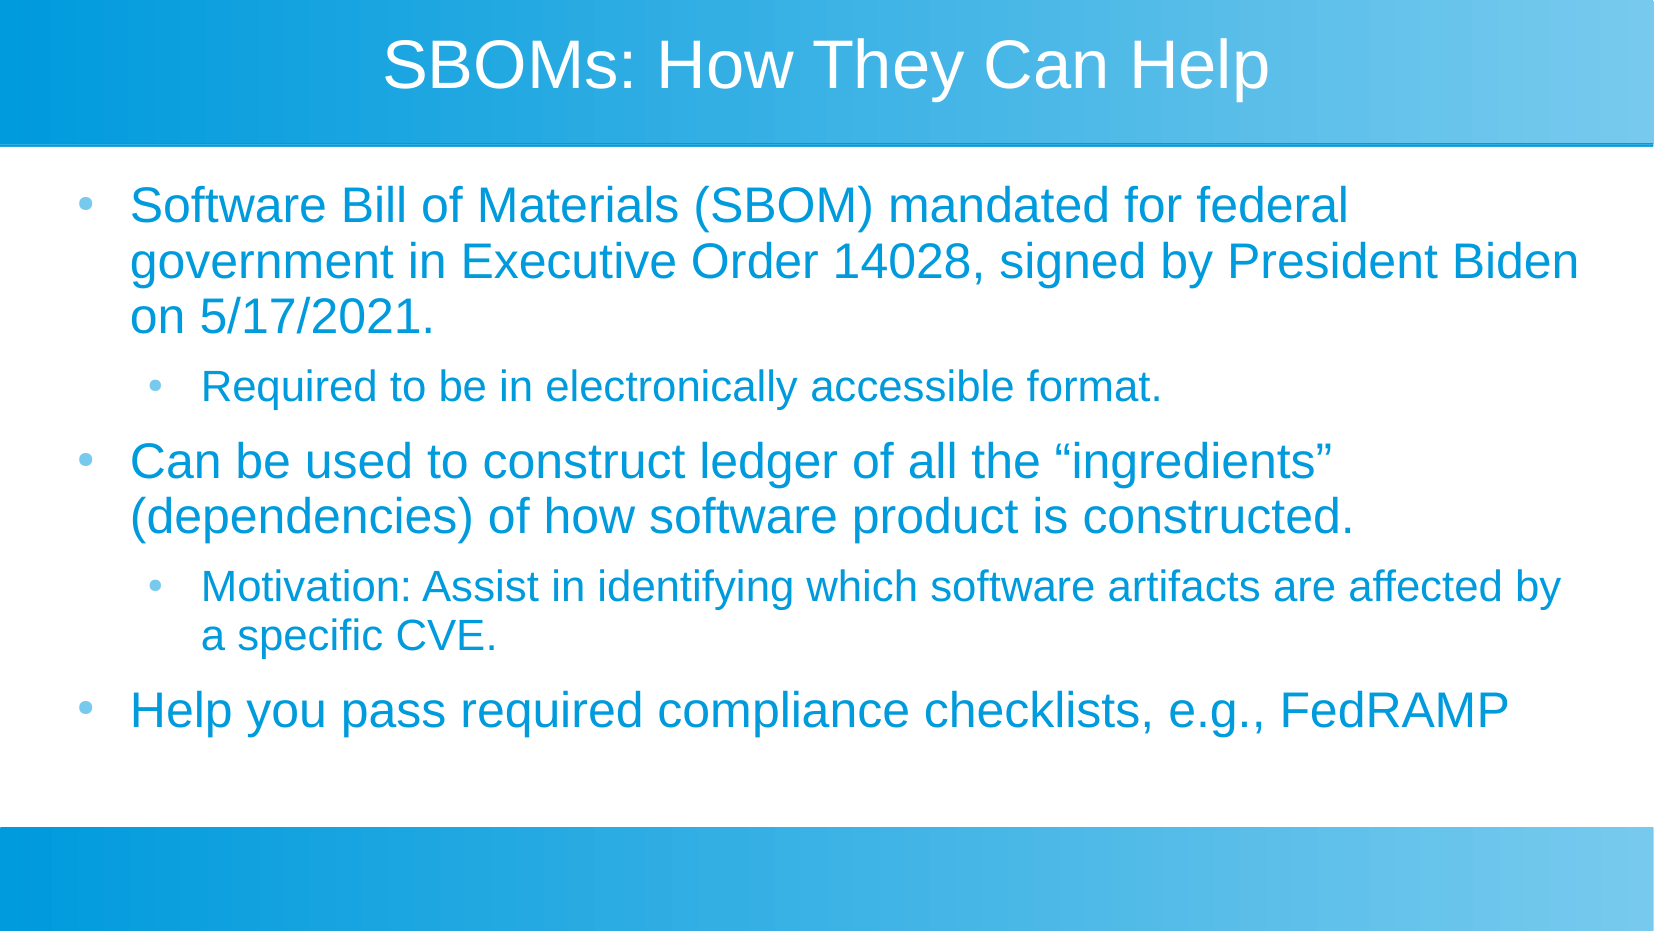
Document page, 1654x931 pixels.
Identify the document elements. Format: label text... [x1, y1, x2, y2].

title SBOMs: How They Can Help [59, 8, 1595, 122]
list Software Bill of Materials (SBOM) mandated for federal government in Executive Order 14028, signed by President Biden on 5/17/2021. Required to be in electronically accessible format. Can be used to construct ledger of all the “ingredients” (dependencies) of how software product is constructed. Motivation: Assist in identifying which software artifacts are affected by a specific CVE. Help you pass required compliance checklists, e.g., FedRAMP [59, 177, 1595, 768]
